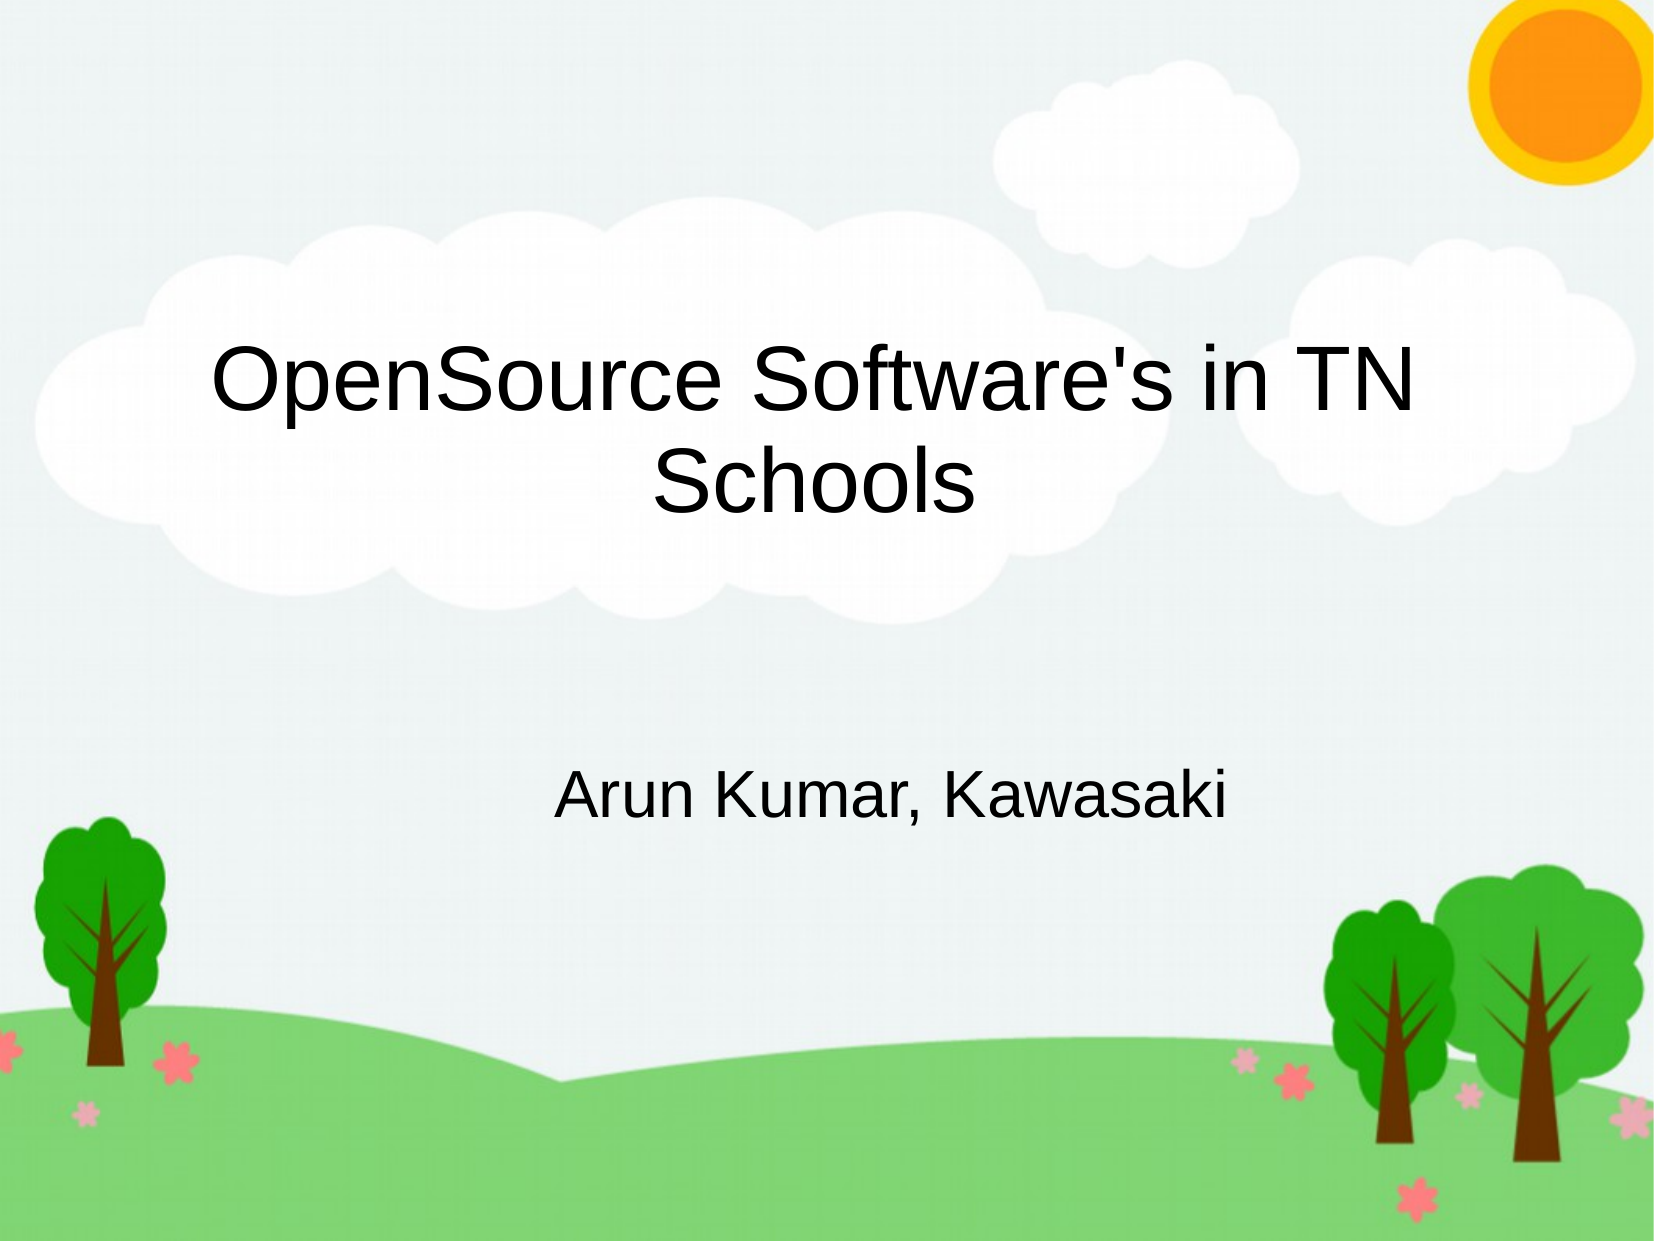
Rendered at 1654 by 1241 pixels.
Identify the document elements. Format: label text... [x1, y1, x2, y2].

picture [0, 0, 1654, 1241]
subtitle Arun Kumar, Kawasaki [188, 714, 1595, 875]
title OpenSource Software's in TN Schools [82, 283, 1548, 577]
